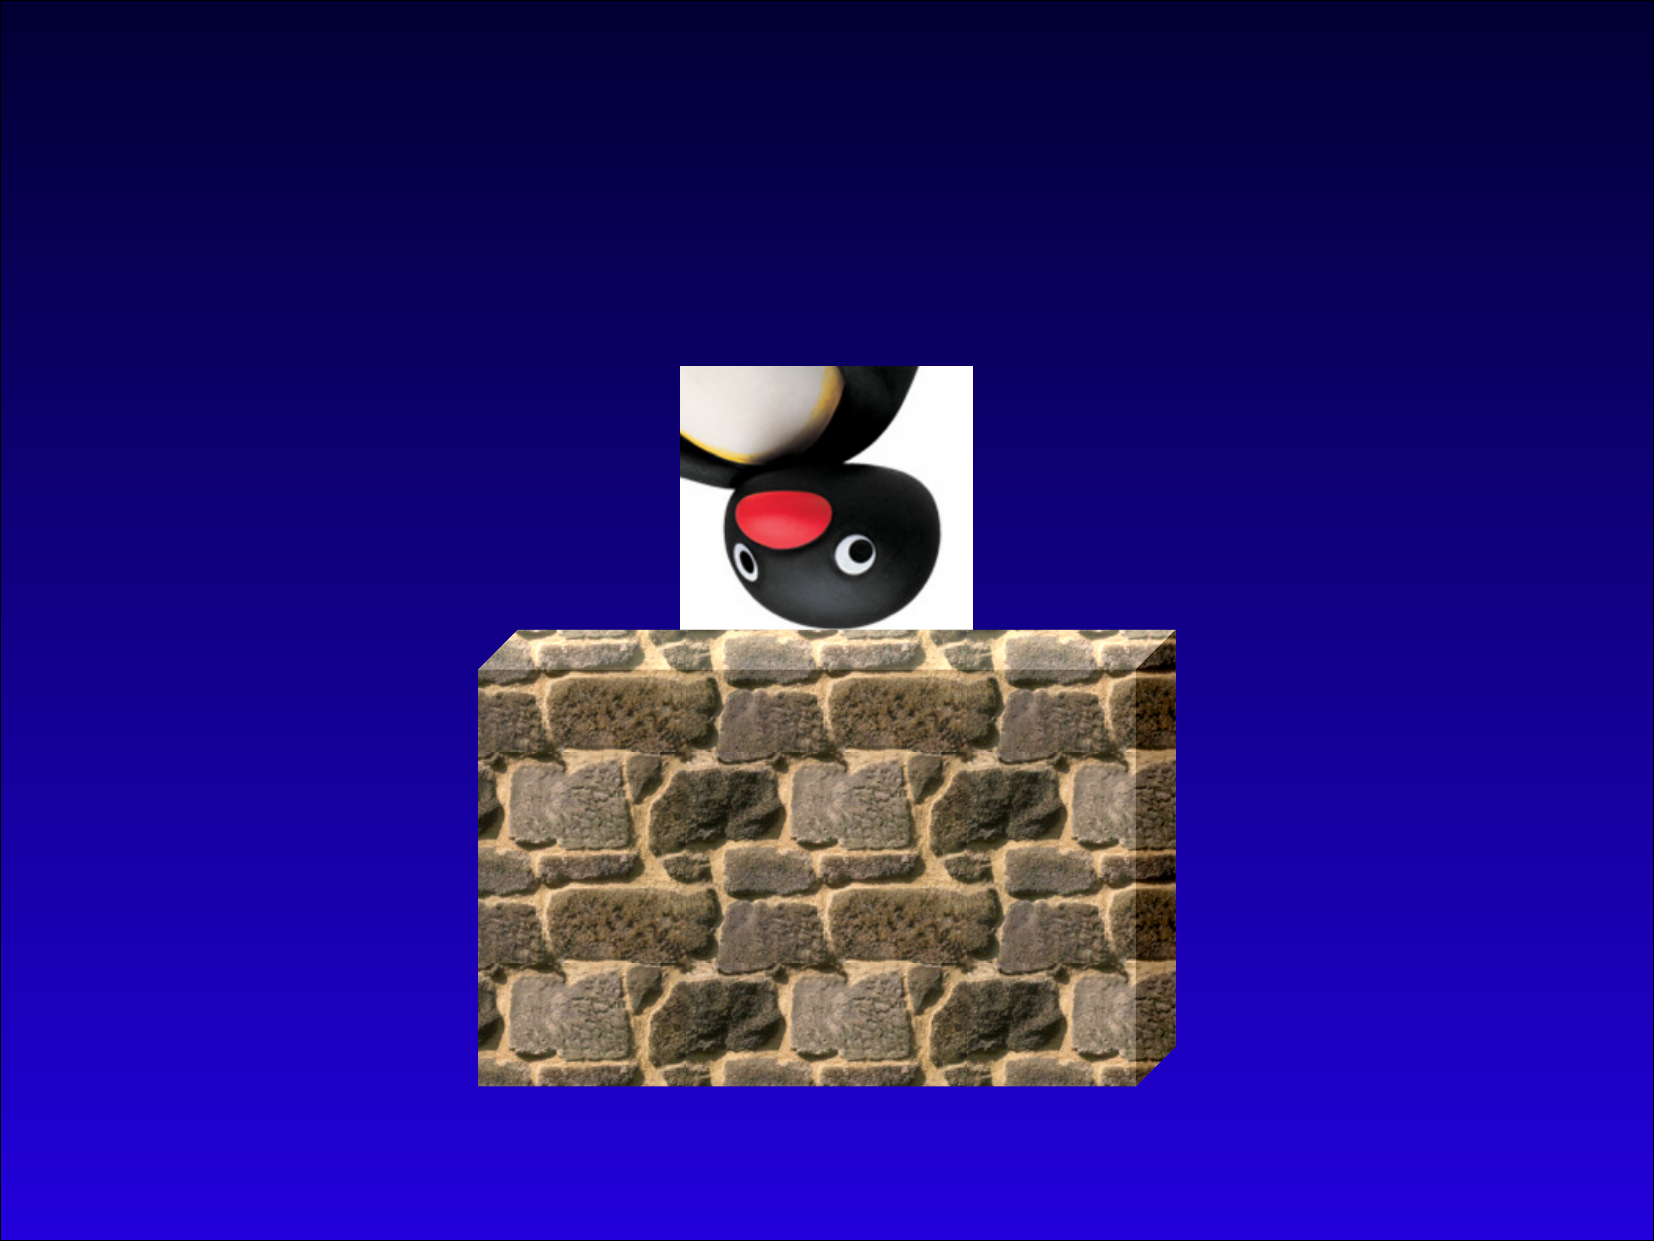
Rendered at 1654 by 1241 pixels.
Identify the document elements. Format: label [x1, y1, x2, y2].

picture [680, 366, 973, 629]
text_box [478, 629, 1176, 1087]
